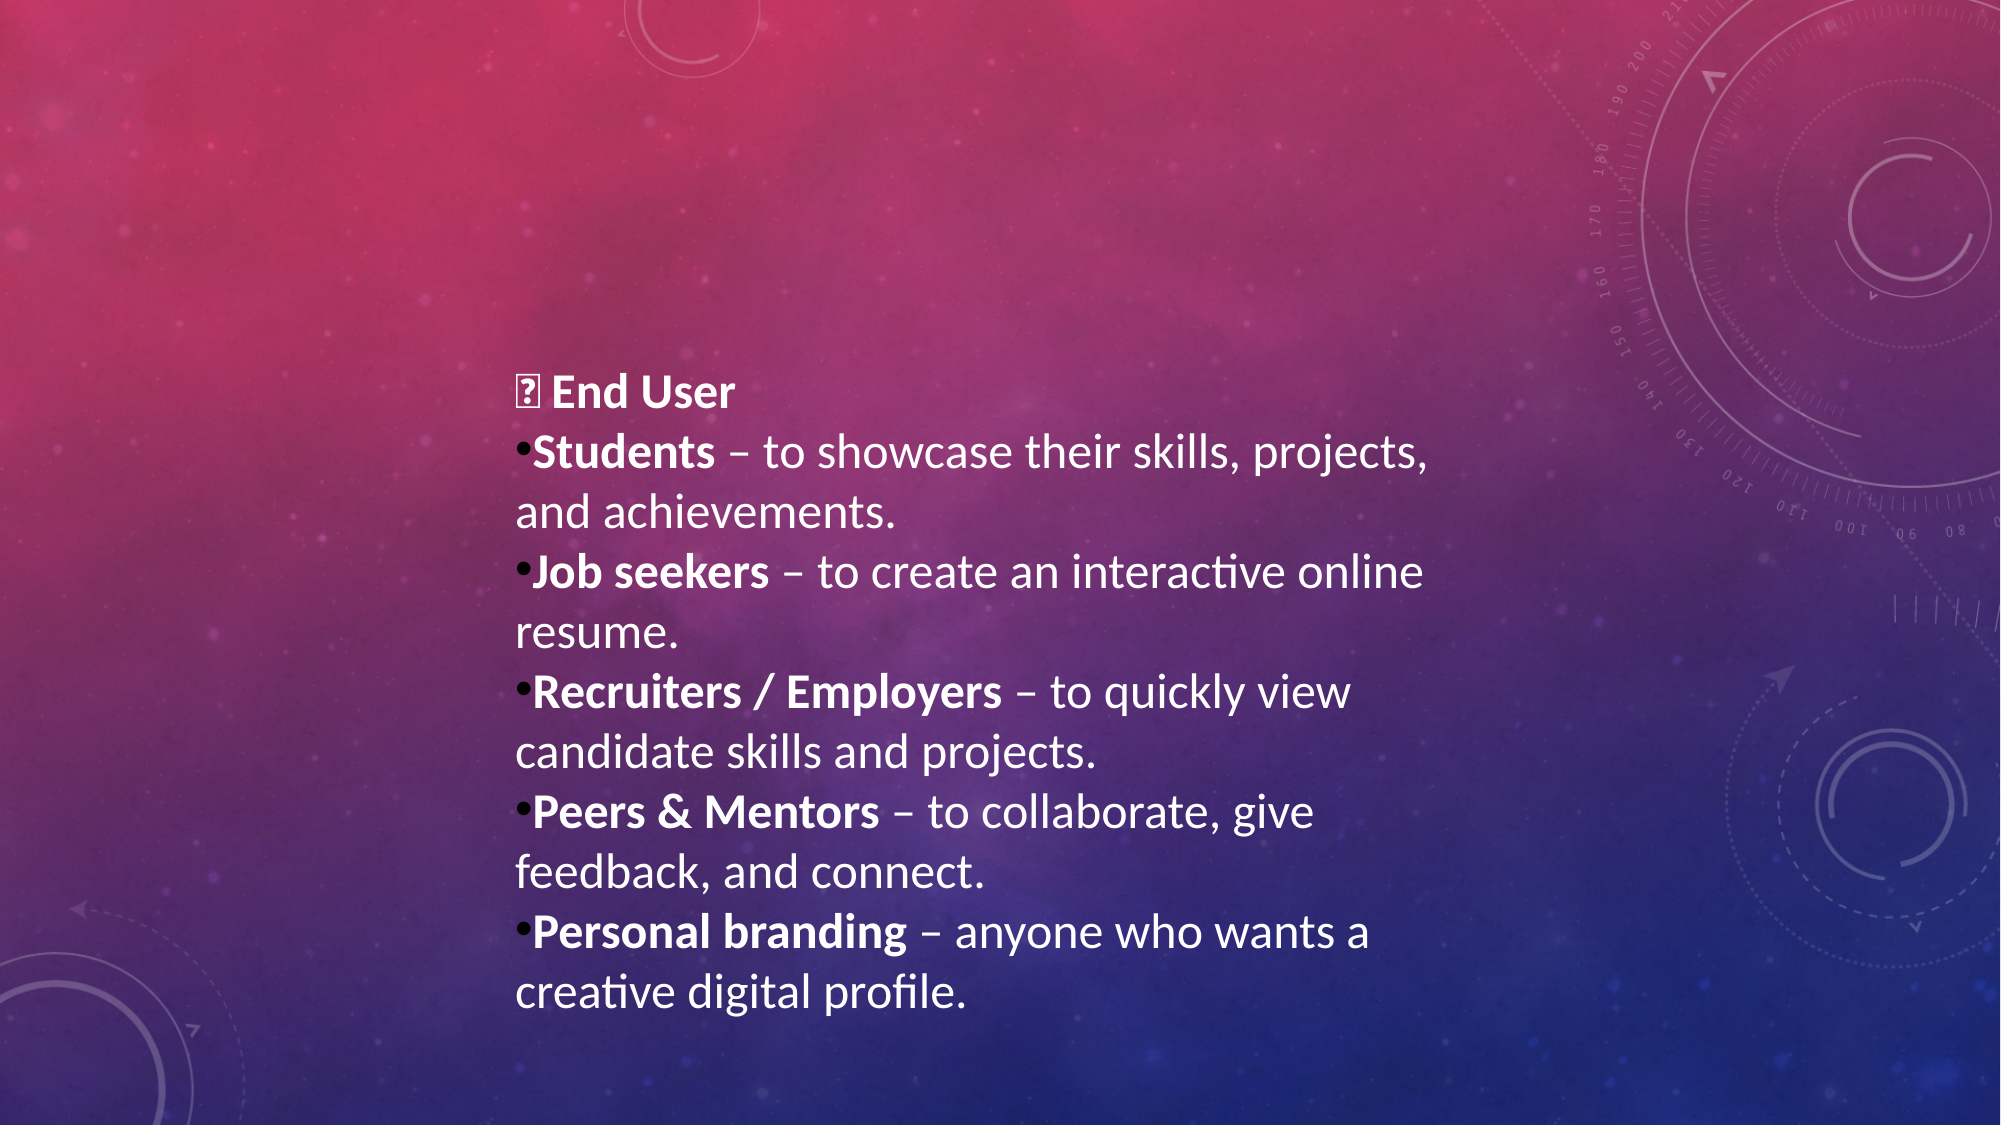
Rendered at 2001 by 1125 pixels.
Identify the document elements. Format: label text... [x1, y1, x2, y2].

text_box 👥 End User Students – to showcase their skills, projects, and achievements. Job seekers – to create an interactive online resume. Recruiters / Employers – to quickly view candidate skills and projects. Peers & Mentors – to collaborate, give feedback, and connect. Personal branding – anyone who wants a creative digital profile. [500, 350, 1501, 1033]
